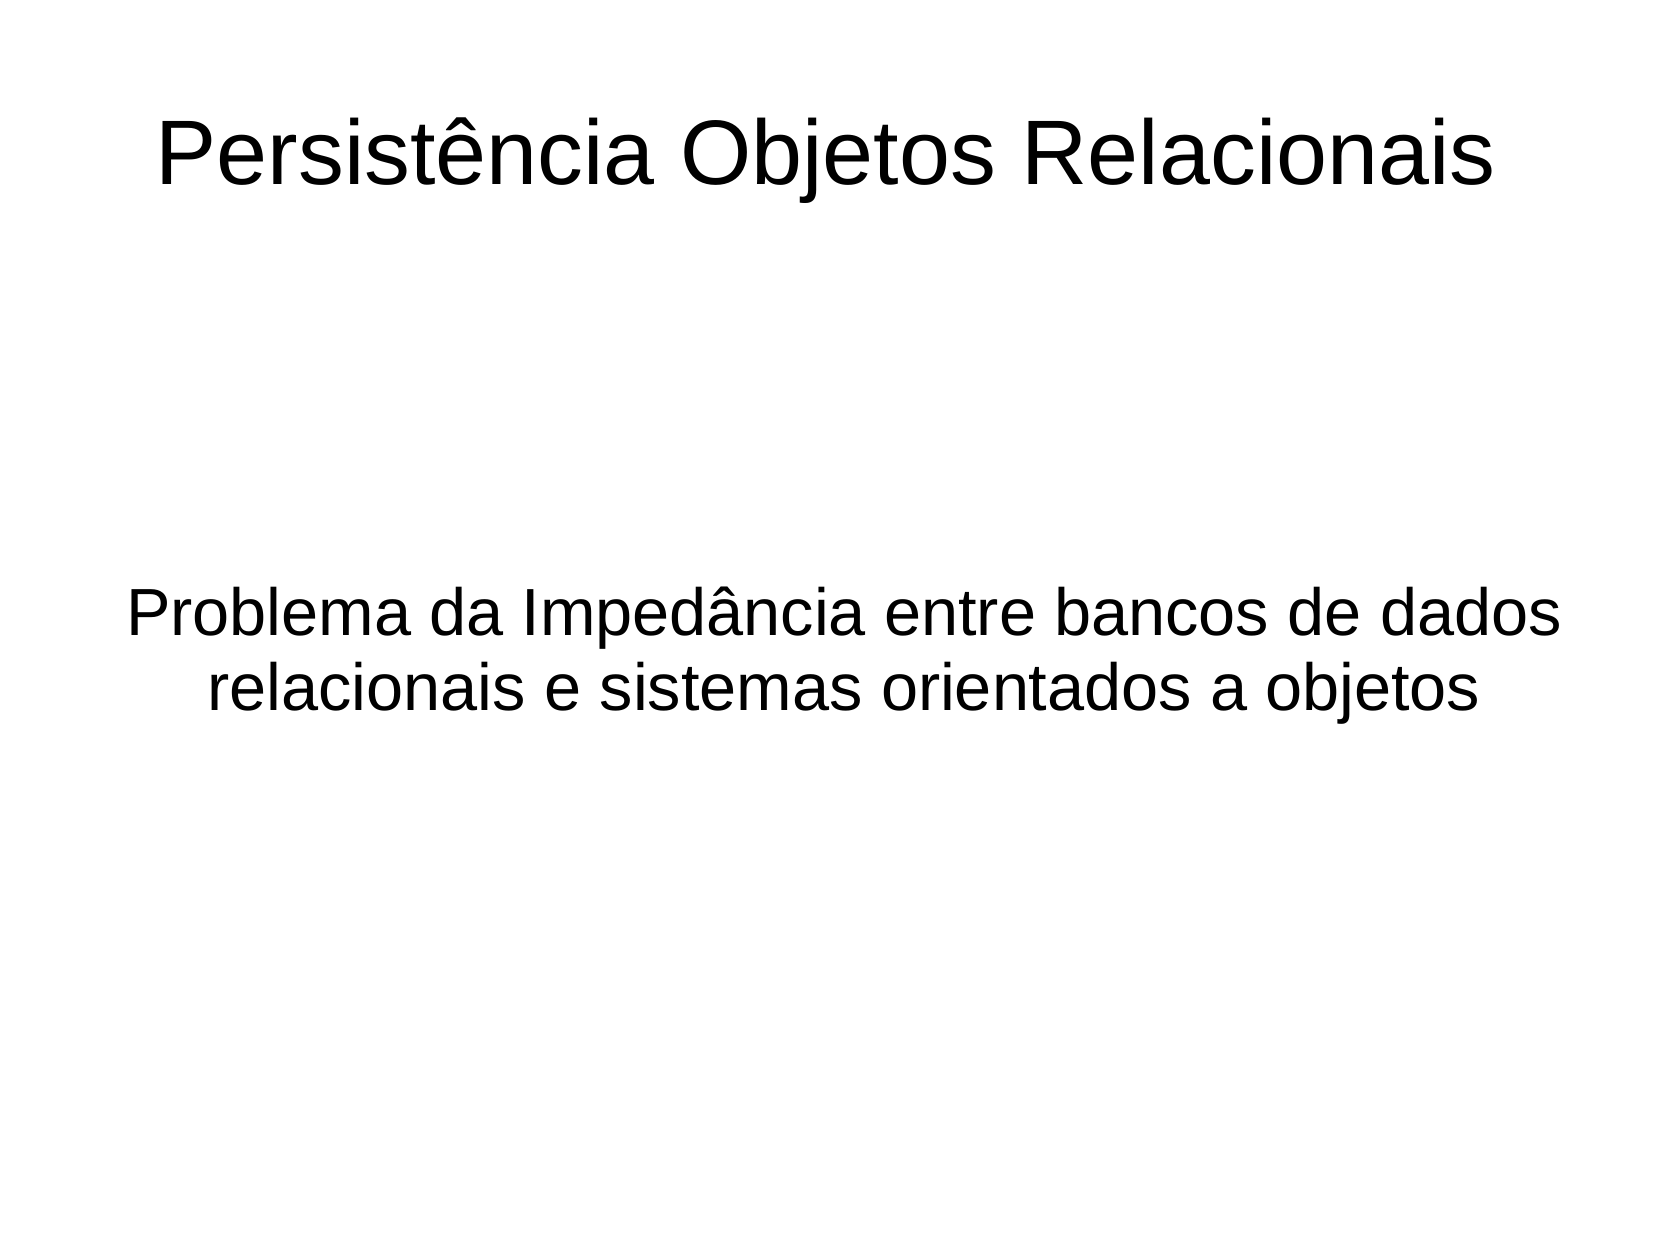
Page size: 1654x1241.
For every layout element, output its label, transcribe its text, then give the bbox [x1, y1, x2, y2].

title Persistência Objetos Relacionais [82, 49, 1571, 257]
subtitle Problema da Impedância entre bancos de dados relacionais e sistemas orientados a objetos [82, 290, 1571, 1010]
